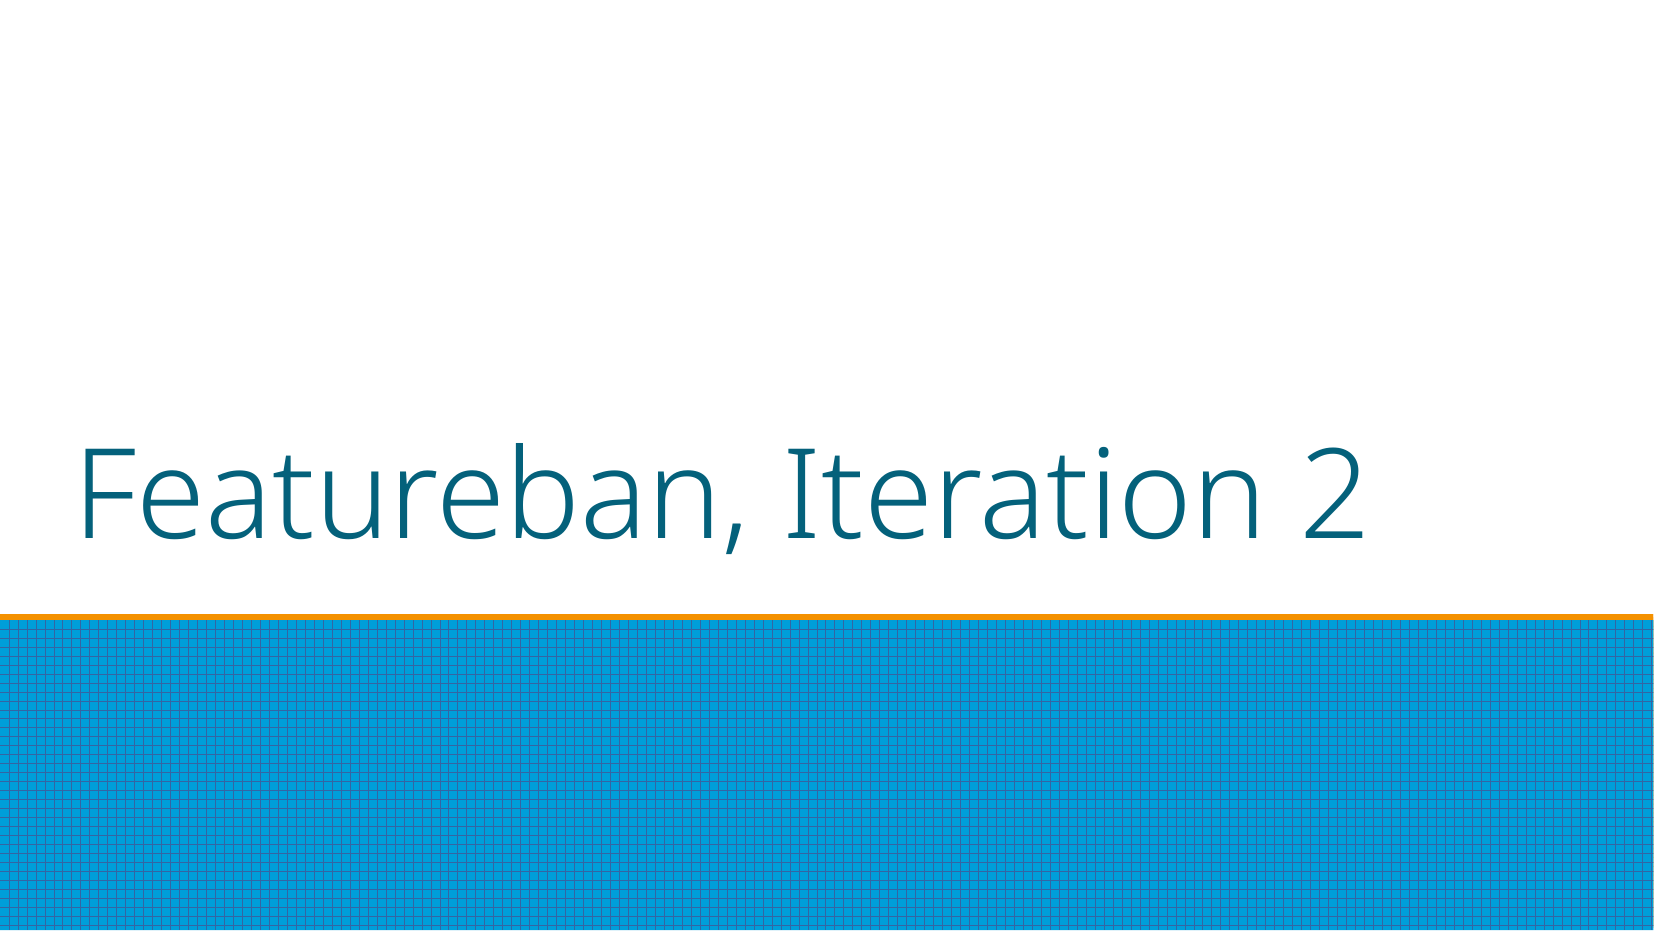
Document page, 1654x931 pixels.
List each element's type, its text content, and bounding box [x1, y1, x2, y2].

title Featureban, Iteration 2 [73, 44, 1551, 576]
